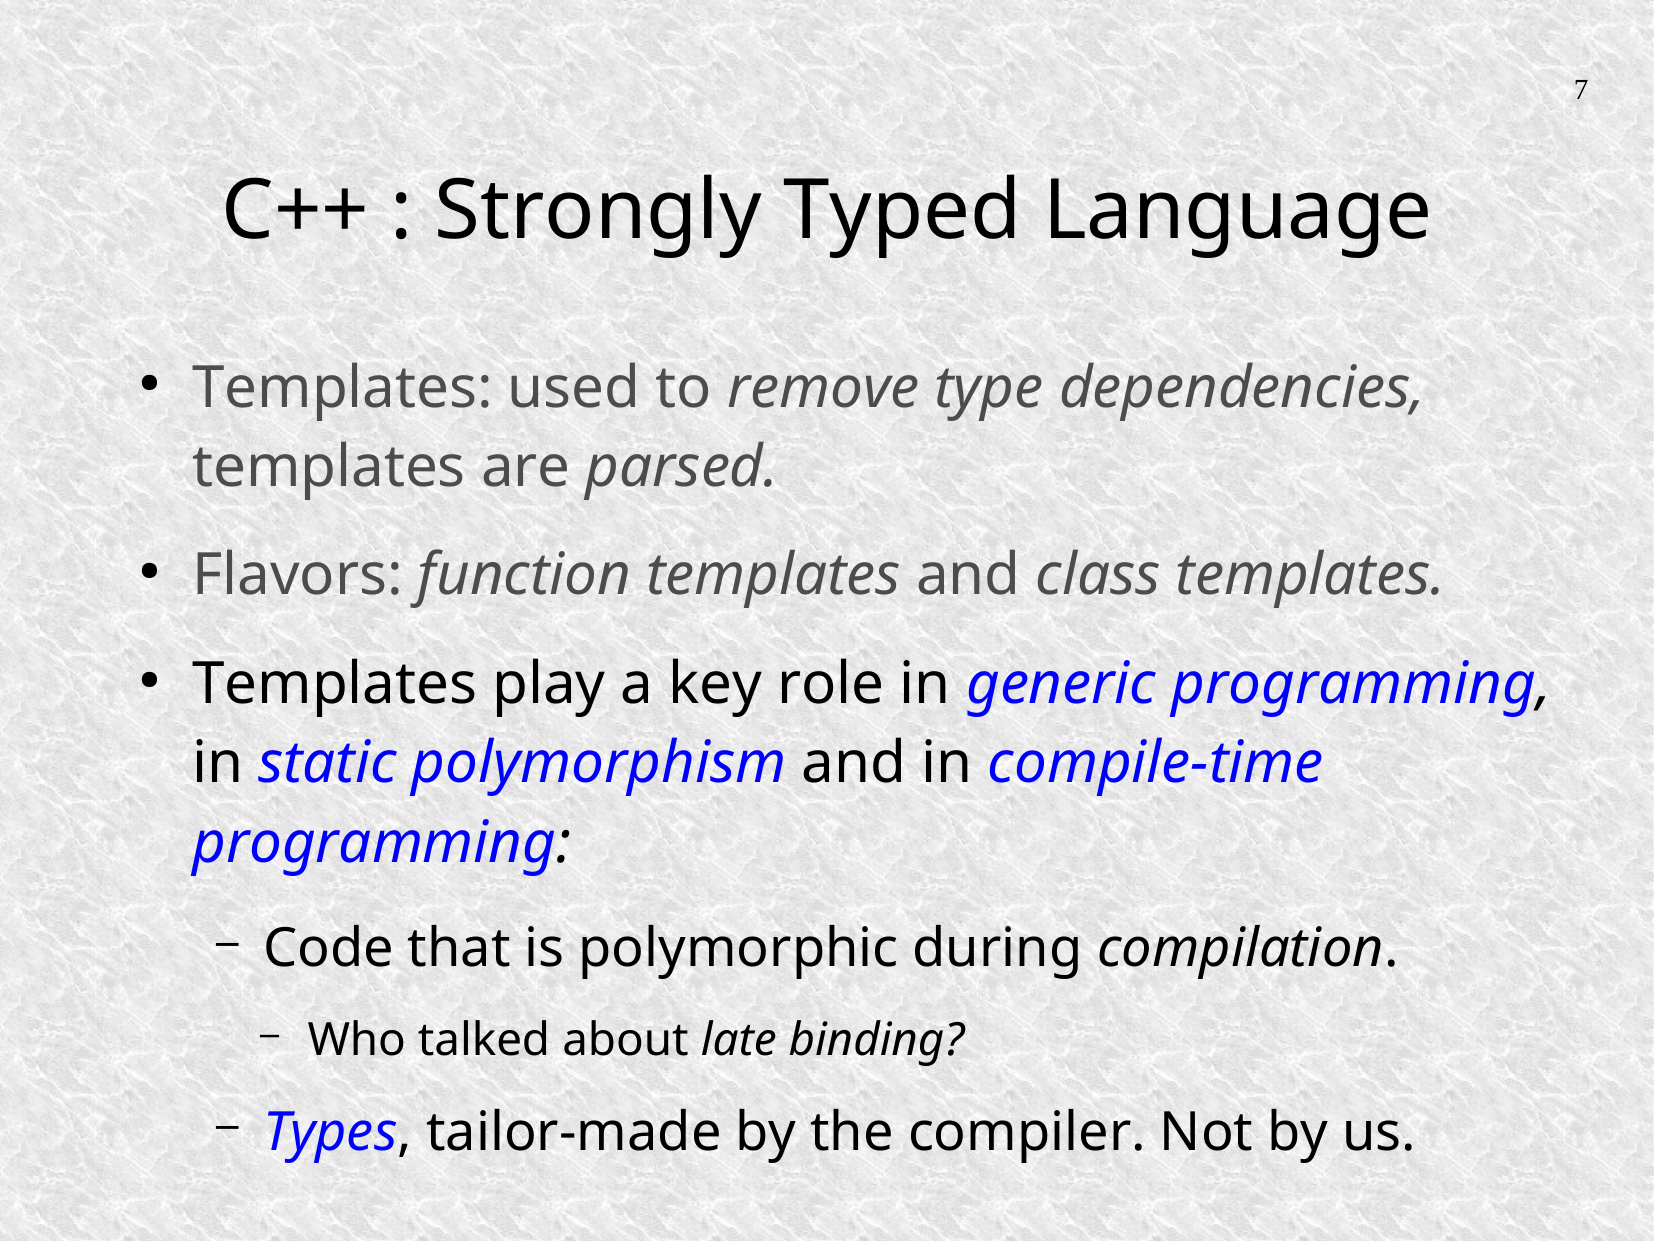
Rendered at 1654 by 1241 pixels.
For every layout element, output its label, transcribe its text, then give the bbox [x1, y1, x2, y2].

picture [0, 0, 1654, 1241]
title C++ : Strongly Typed Language [121, 102, 1534, 311]
list Templates: used to remove type dependencies, templates are parsed. Flavors: function templates and class templates. Templates play a key role in generic programming, in static polymorphism and in compile-time programming: Code that is polymorphic during compilation. Who talked about late binding? Types, tailor-made by the compiler. Not by us. [121, 344, 1556, 1196]
